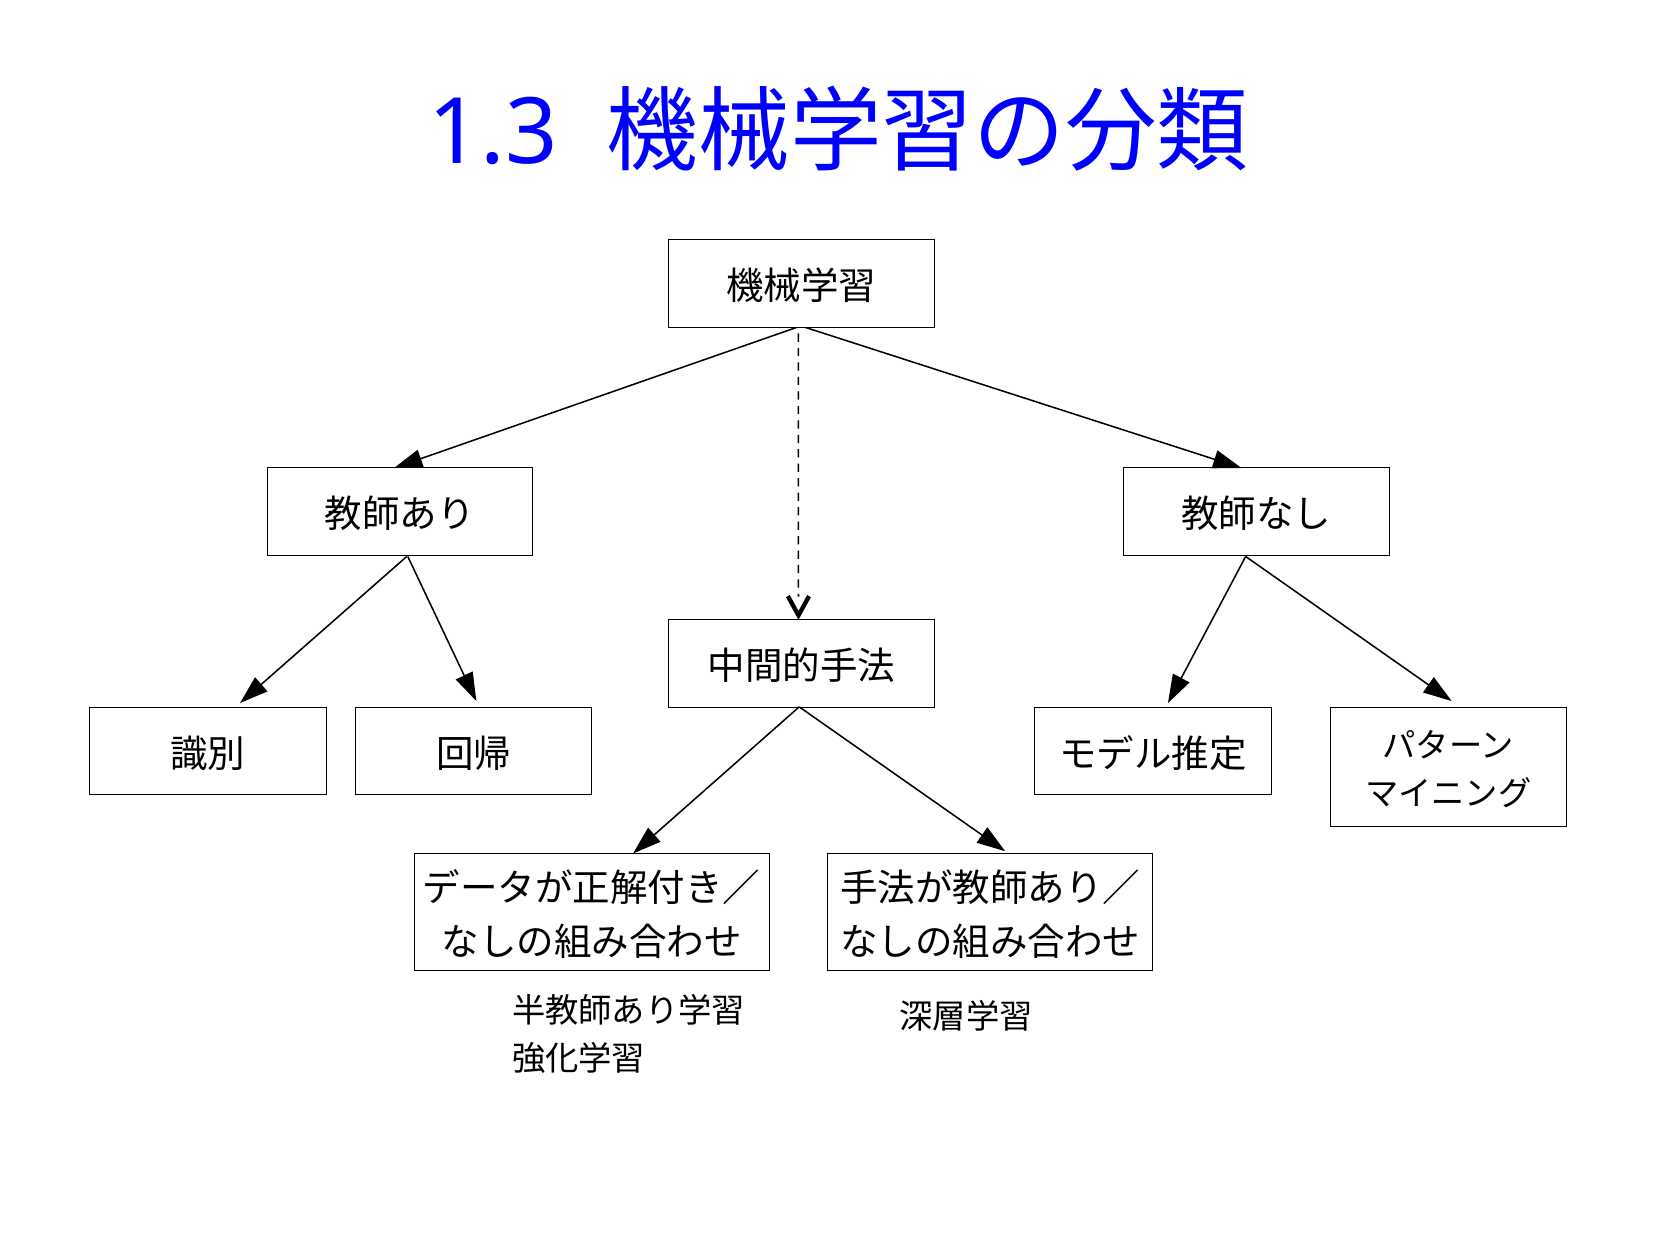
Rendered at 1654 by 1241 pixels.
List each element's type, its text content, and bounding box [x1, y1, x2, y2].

text_box 識別 [89, 707, 327, 795]
text_box 深層学習 [884, 982, 1063, 1048]
text_box データが正解付き／ なしの組み合わせ [414, 853, 770, 971]
text_box 中間的手法 [668, 619, 935, 708]
text_box 教師あり [267, 467, 533, 556]
text_box 手法が教師あり／ なしの組み合わせ [827, 853, 1153, 971]
text_box 半教師あり学習 強化学習 [497, 976, 773, 1092]
title 1.3 機械学習の分類 [82, 49, 1595, 207]
text_box パターン マイニング [1330, 707, 1567, 827]
text_box 教師なし [1123, 467, 1390, 556]
text_box 回帰 [355, 707, 592, 795]
text_box モデル推定 [1034, 707, 1272, 795]
text_box 機械学習 [668, 239, 935, 328]
